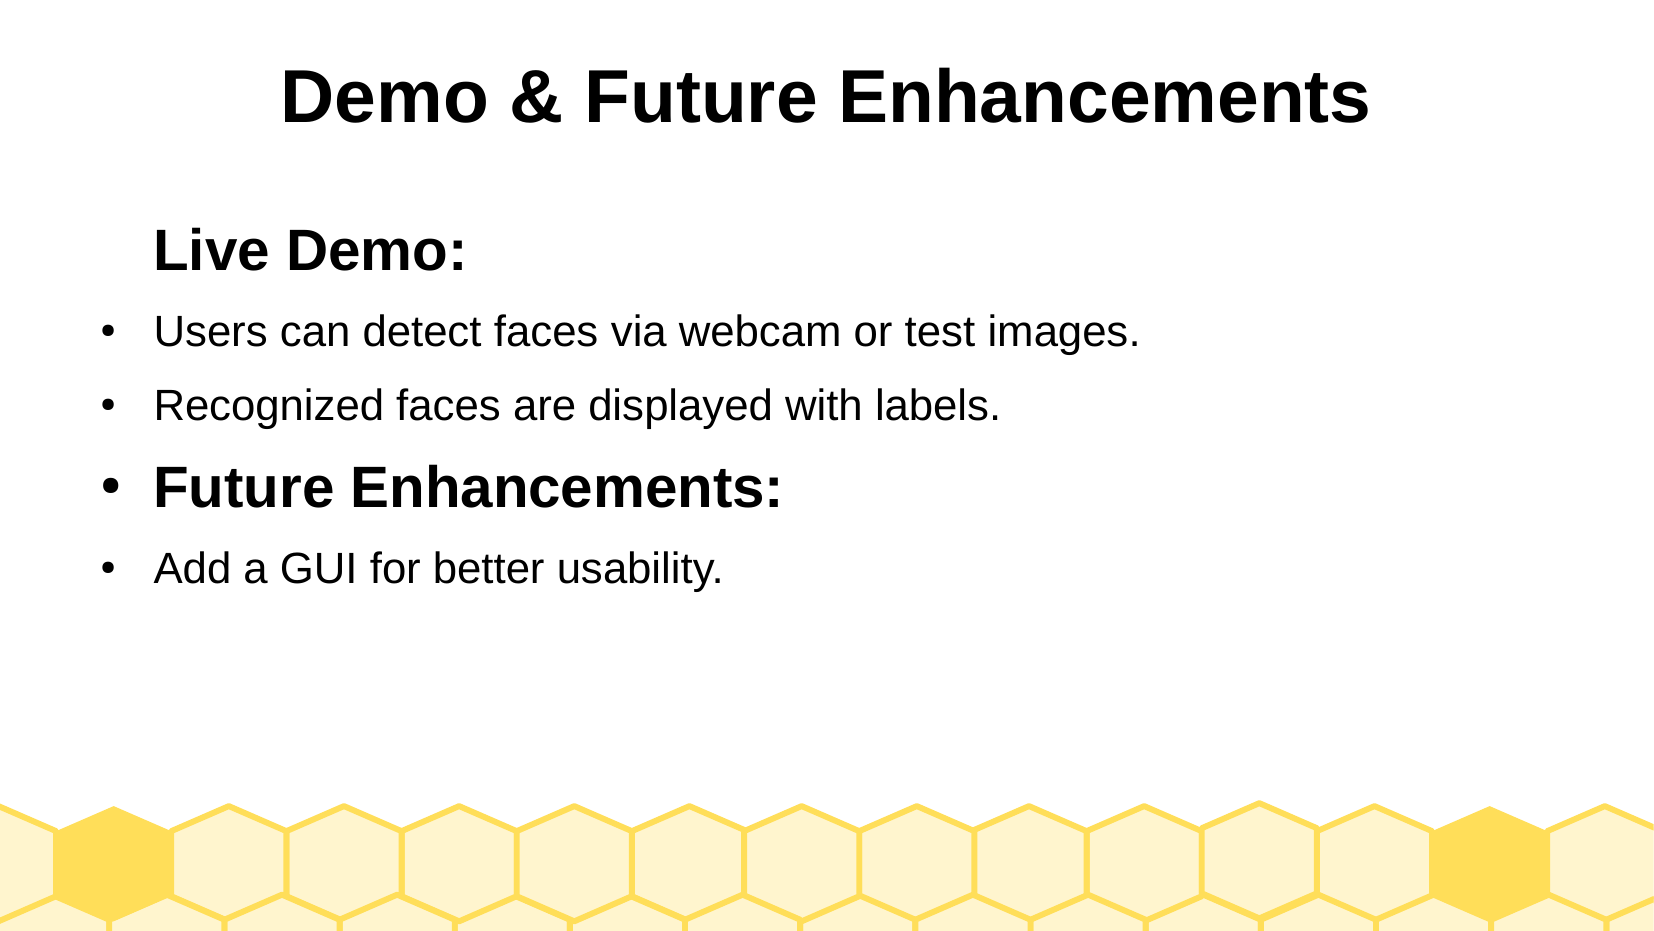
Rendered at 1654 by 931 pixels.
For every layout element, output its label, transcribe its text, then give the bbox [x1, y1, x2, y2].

list Live Demo: Users can detect faces via webcam or test images. Recognized faces are displayed with labels. Future Enhancements: Add a GUI for better usability. [82, 217, 1571, 758]
title Demo & Future Enhancements [82, 37, 1571, 193]
